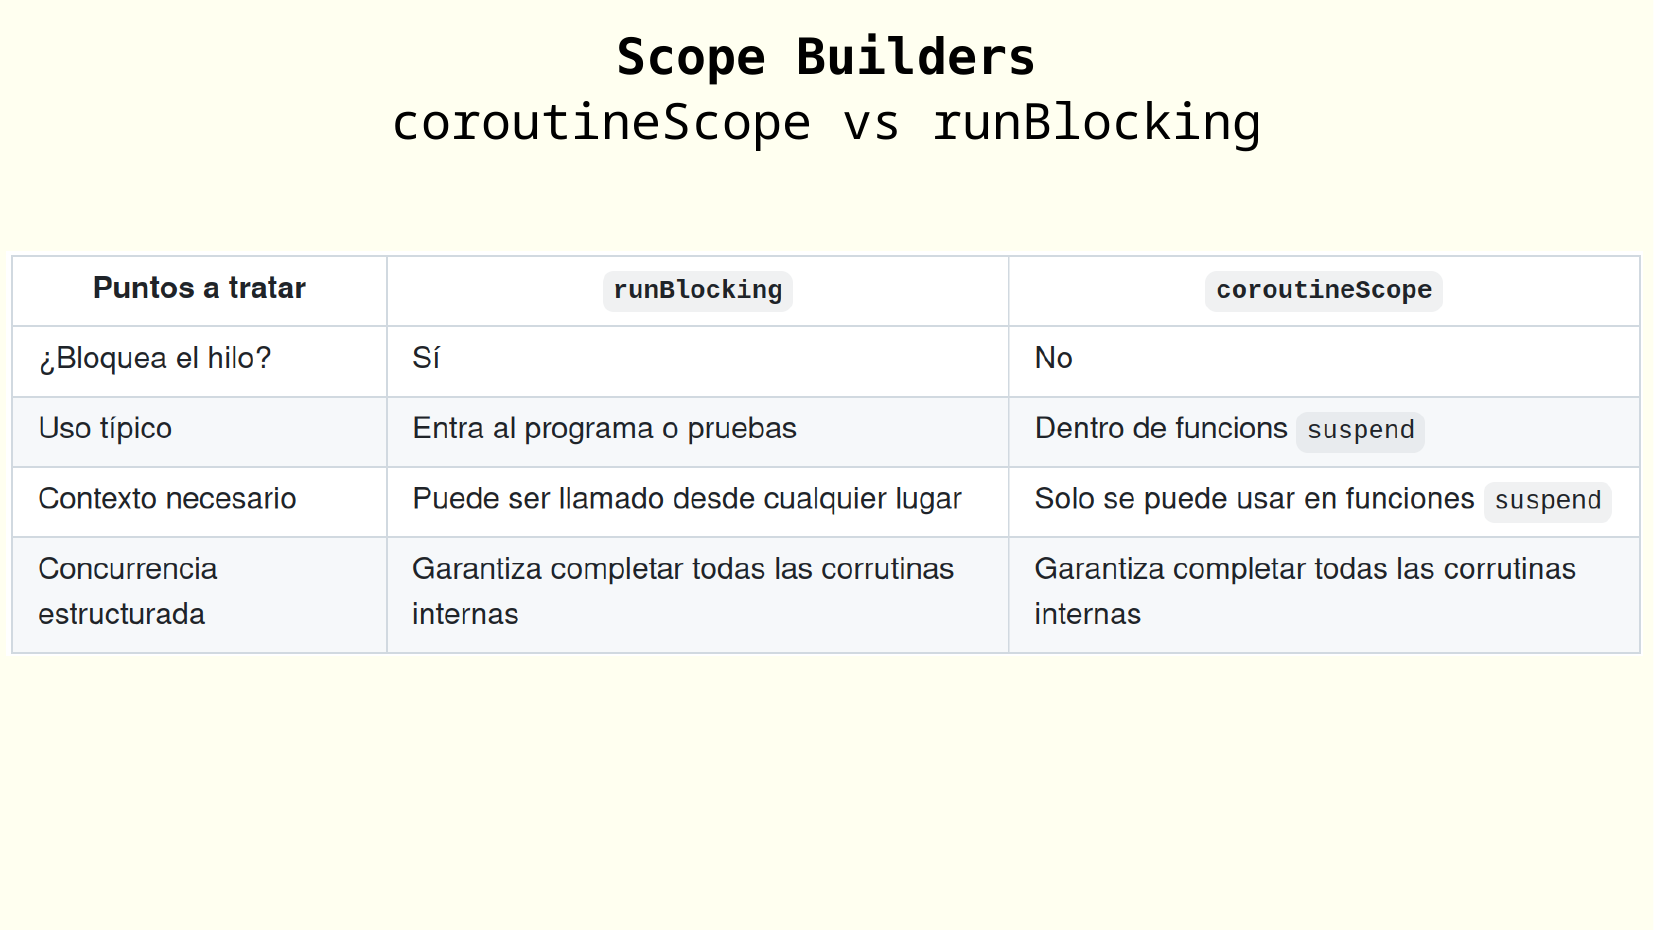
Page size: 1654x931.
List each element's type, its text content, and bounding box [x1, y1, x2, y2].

picture [6, 251, 1643, 656]
title Scope Builders coroutineScope vs runBlocking [82, 13, 1571, 169]
